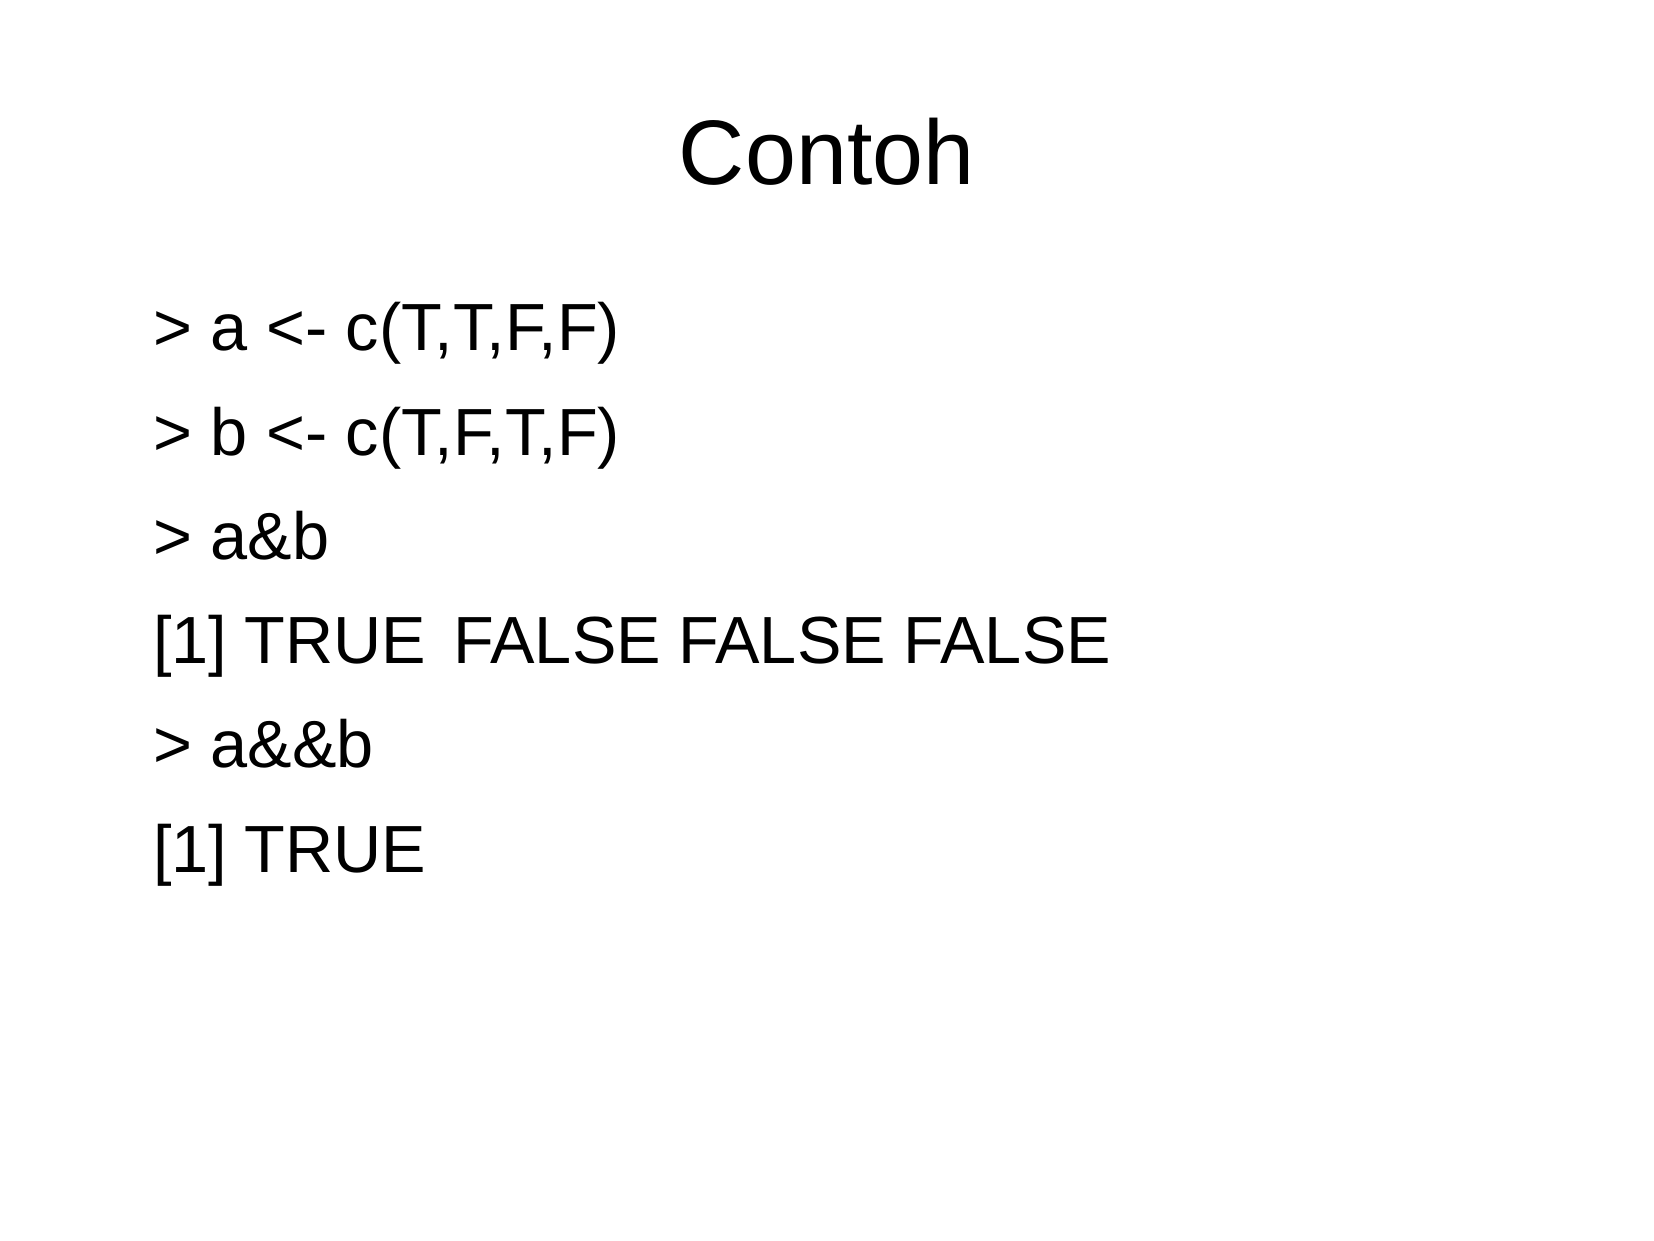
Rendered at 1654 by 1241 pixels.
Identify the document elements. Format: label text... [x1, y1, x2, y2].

list > a <- c(T,T,F,F) > b <- c(T,F,T,F) > a&b [1] TRUE FALSE FALSE FALSE > a&&b [1] TRUE [82, 290, 1571, 1010]
title Contoh [82, 49, 1571, 257]
